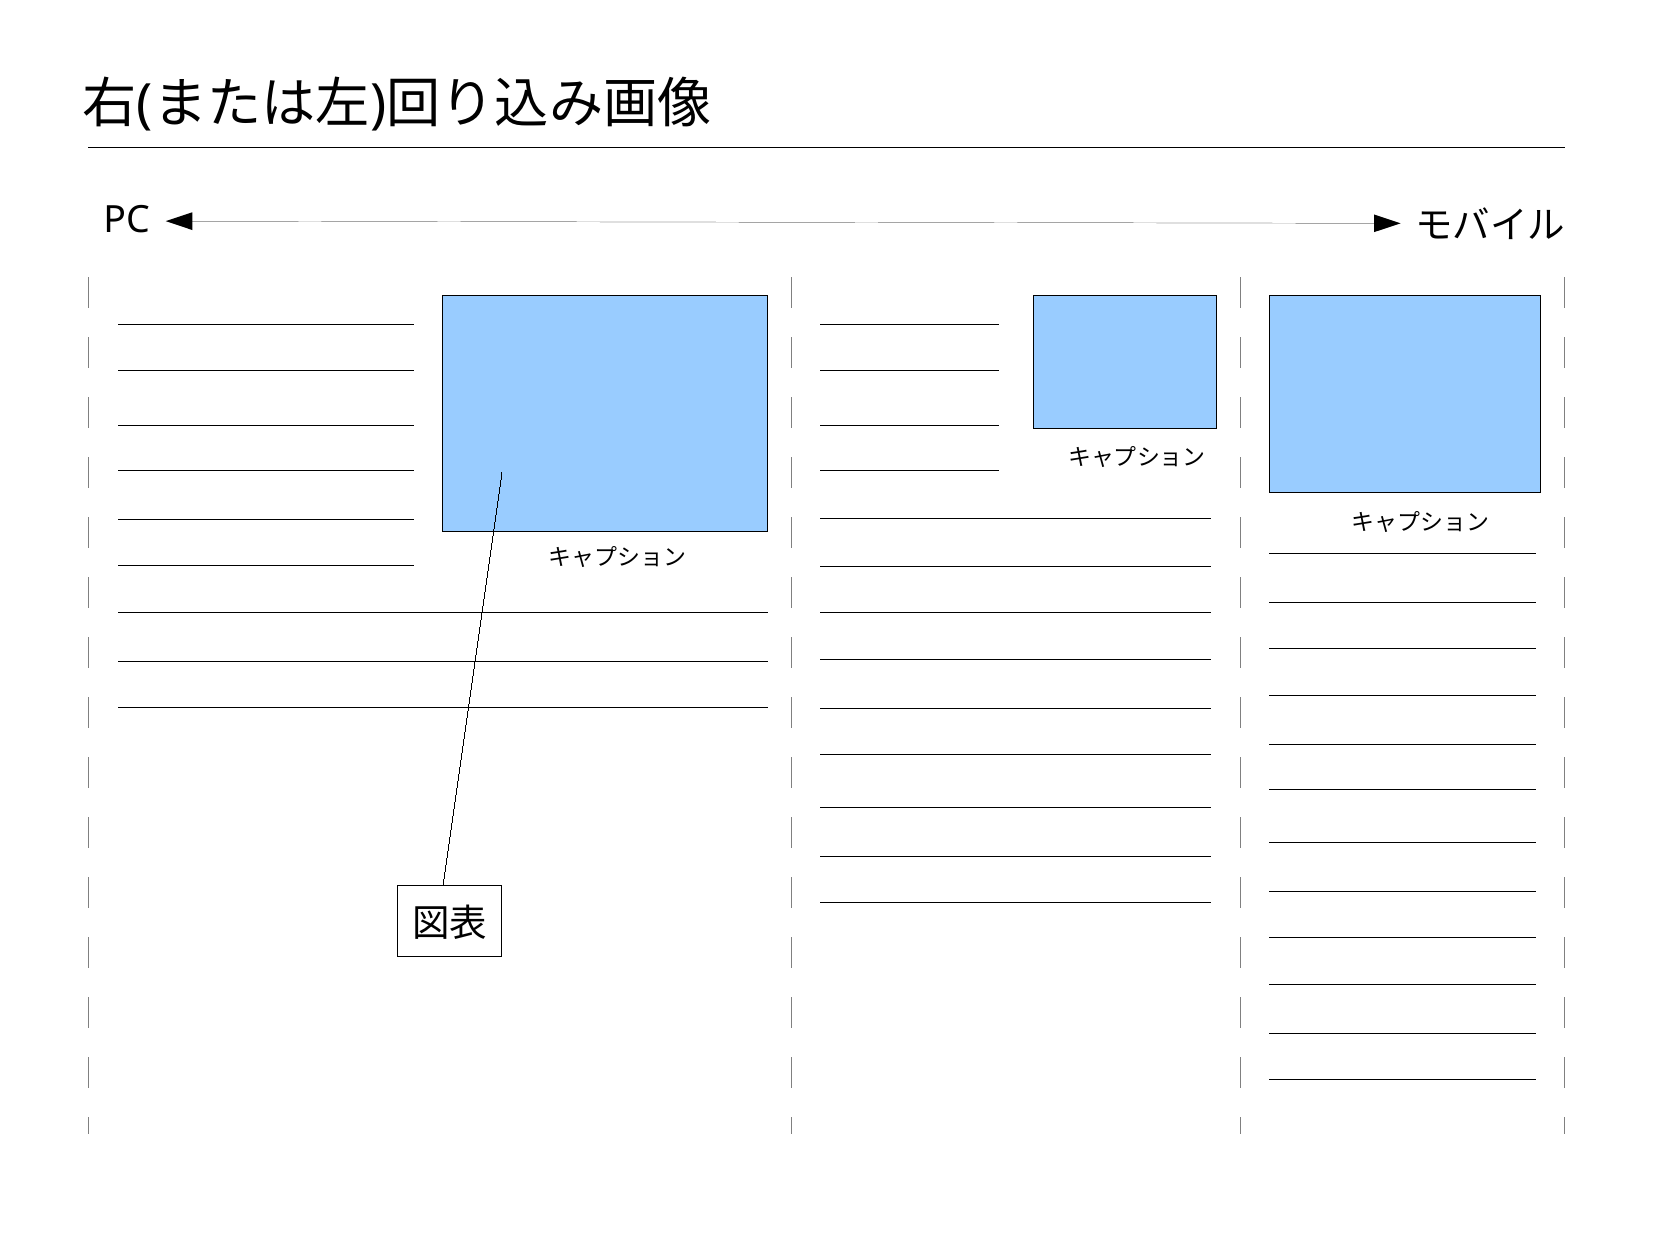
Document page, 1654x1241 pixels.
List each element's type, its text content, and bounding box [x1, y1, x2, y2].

text_box キャプション [1336, 496, 1505, 546]
title 右(または左)回り込み画像 [82, 49, 1571, 148]
text_box [442, 295, 768, 532]
text_box [1033, 295, 1217, 429]
text_box キャプション [533, 531, 702, 581]
text_box 図表 [397, 885, 502, 957]
text_box [1269, 295, 1541, 493]
text_box モバイル [1400, 187, 1581, 259]
text_box PC [88, 185, 166, 257]
text_box キャプション [1053, 431, 1222, 481]
